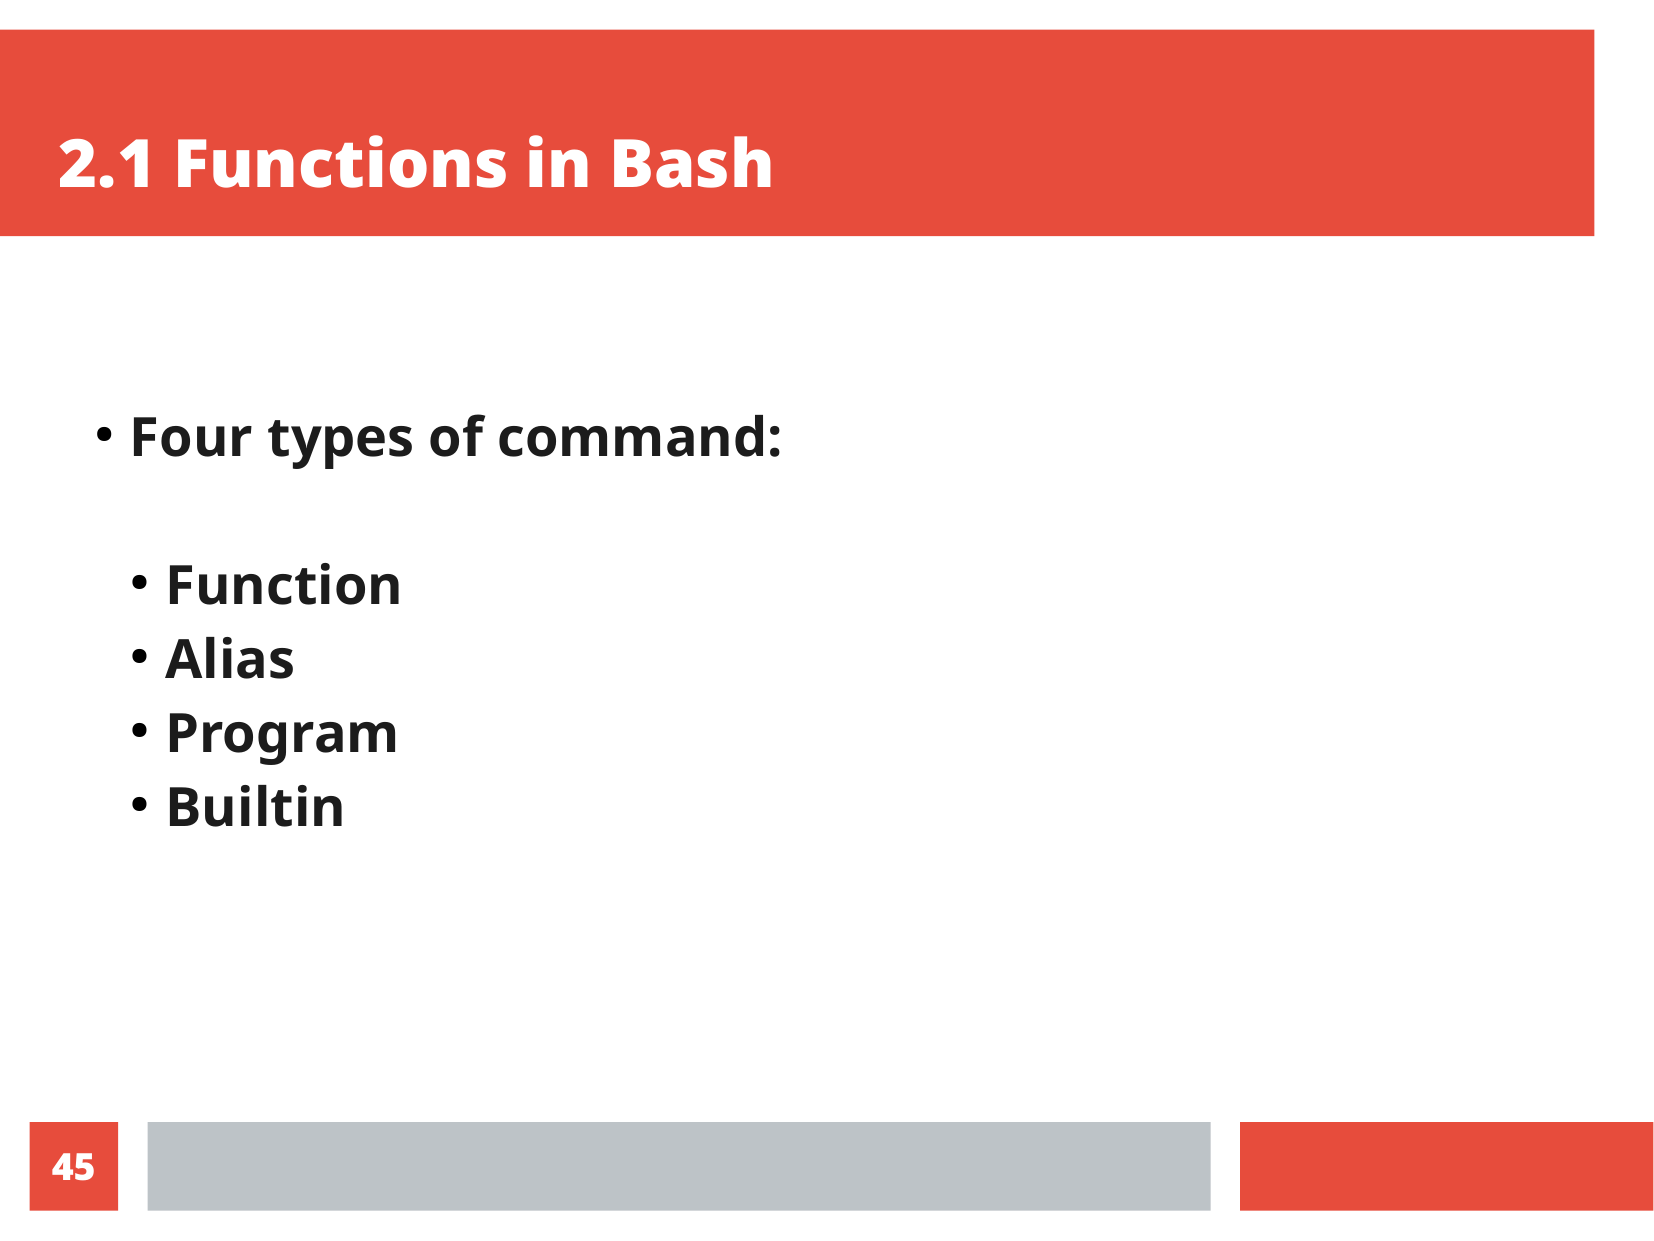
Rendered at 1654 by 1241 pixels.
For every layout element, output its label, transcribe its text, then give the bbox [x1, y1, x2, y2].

title 2.1 Functions in Bash [59, 59, 1595, 207]
subtitle Four types of command: Function Alias Program Builtin [59, 324, 1565, 1093]
